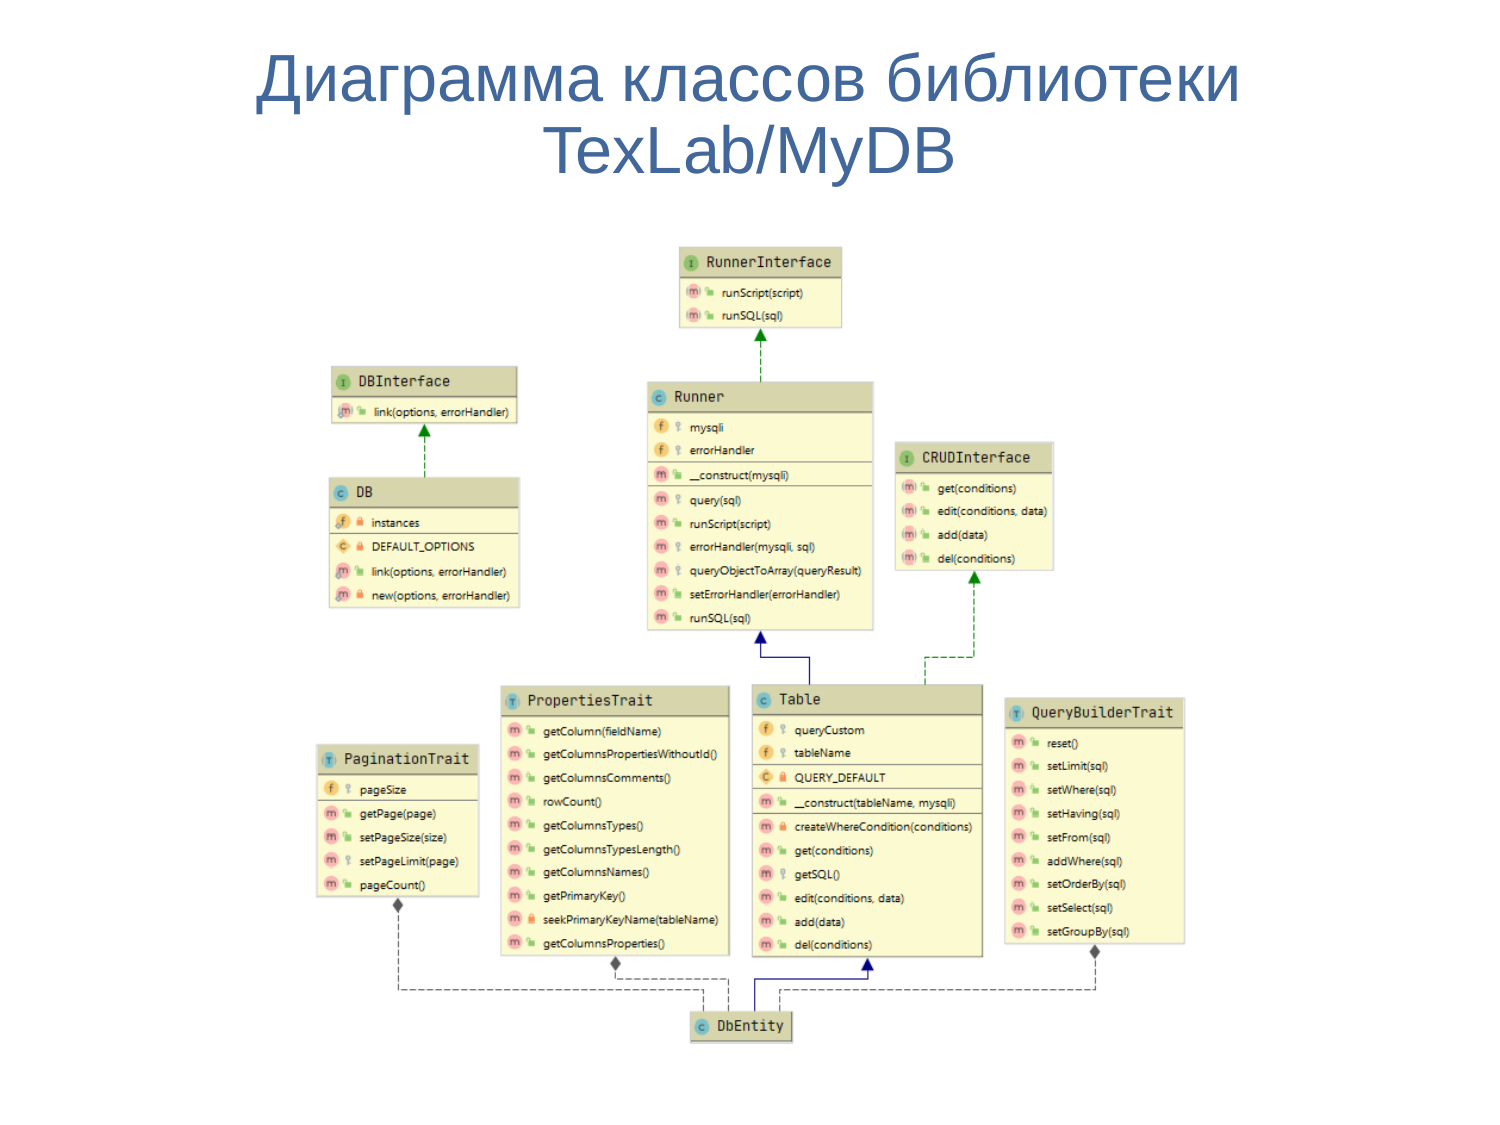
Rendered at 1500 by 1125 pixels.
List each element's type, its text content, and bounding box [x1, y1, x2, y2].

picture [305, 241, 1195, 1051]
text_box Диаграмма классов библиотеки TexLab/MyDB [74, 44, 1425, 188]
